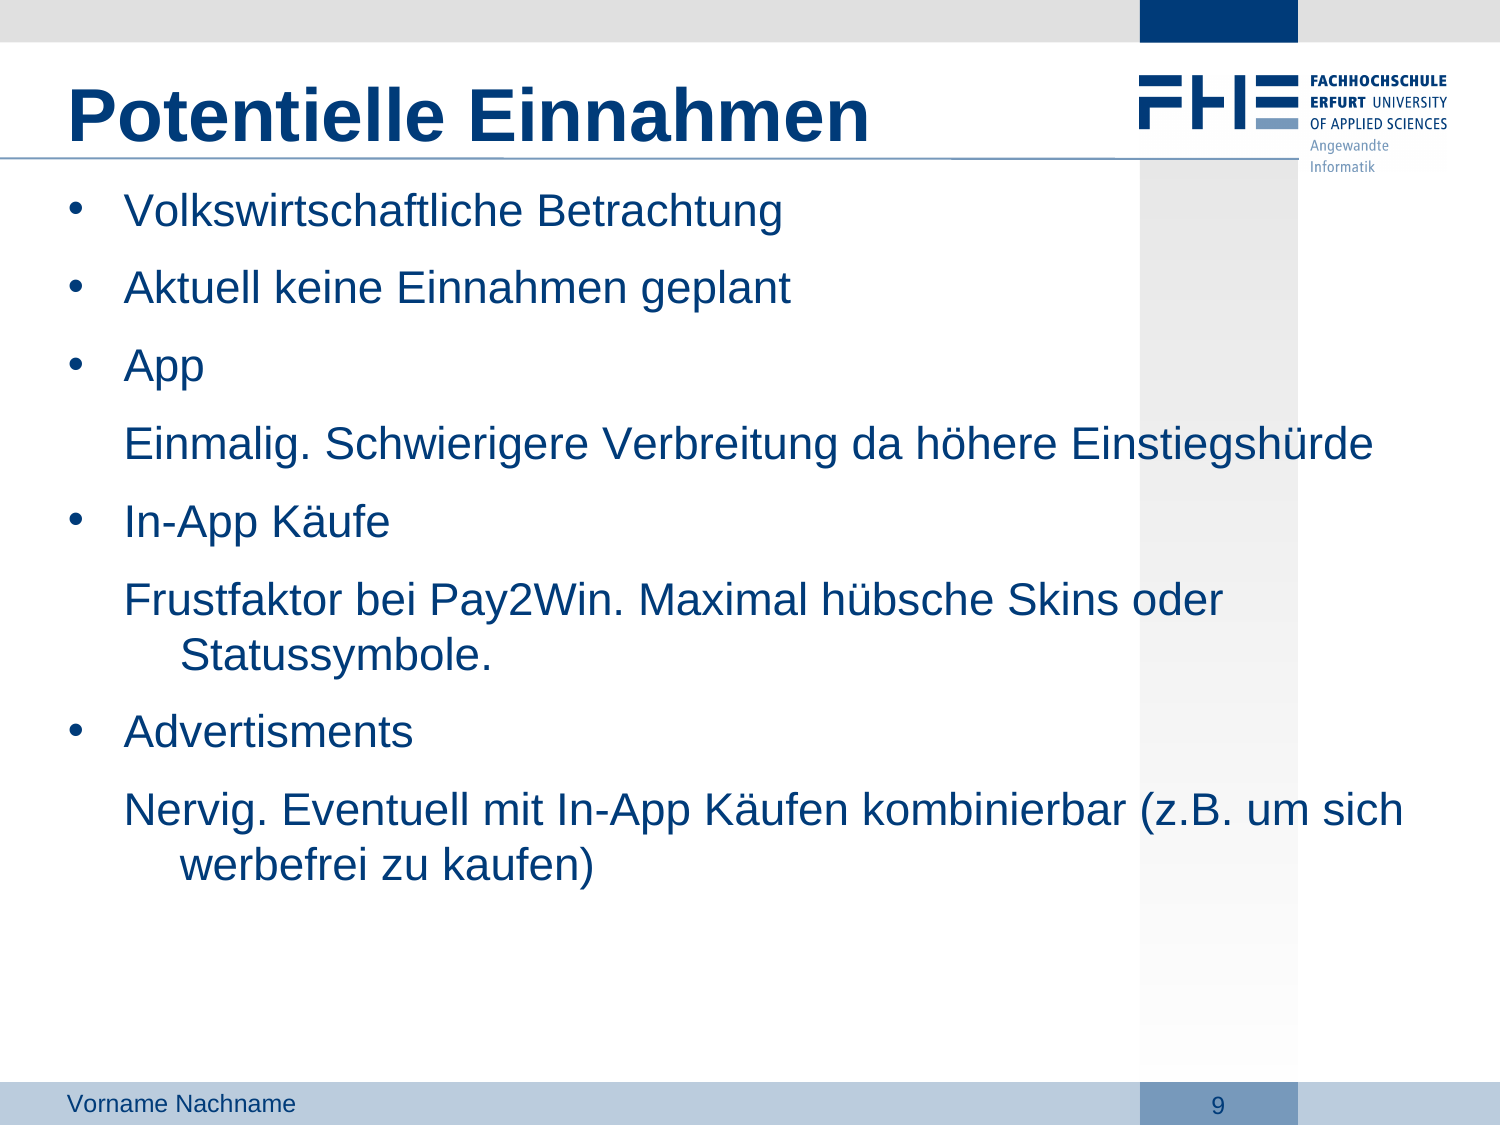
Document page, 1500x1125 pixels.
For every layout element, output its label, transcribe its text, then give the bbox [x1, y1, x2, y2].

picture [1139, 75, 1447, 172]
title Potentielle Einnahmen [53, 58, 1140, 142]
list Volkswirtschaftliche Betrachtung Aktuell keine Einnahmen geplant App Einmalig. Schwierigere Verbreitung da höhere Einstiegshürde In-App Käufe Frustfaktor bei Pay2Win. Maximal hübsche Skins oder Statussymbole. Advertisments Nervig. Eventuell mit In-App Käufen kombinierbar (z.B. um sich werbefrei zu kaufen) [53, 172, 1500, 1083]
